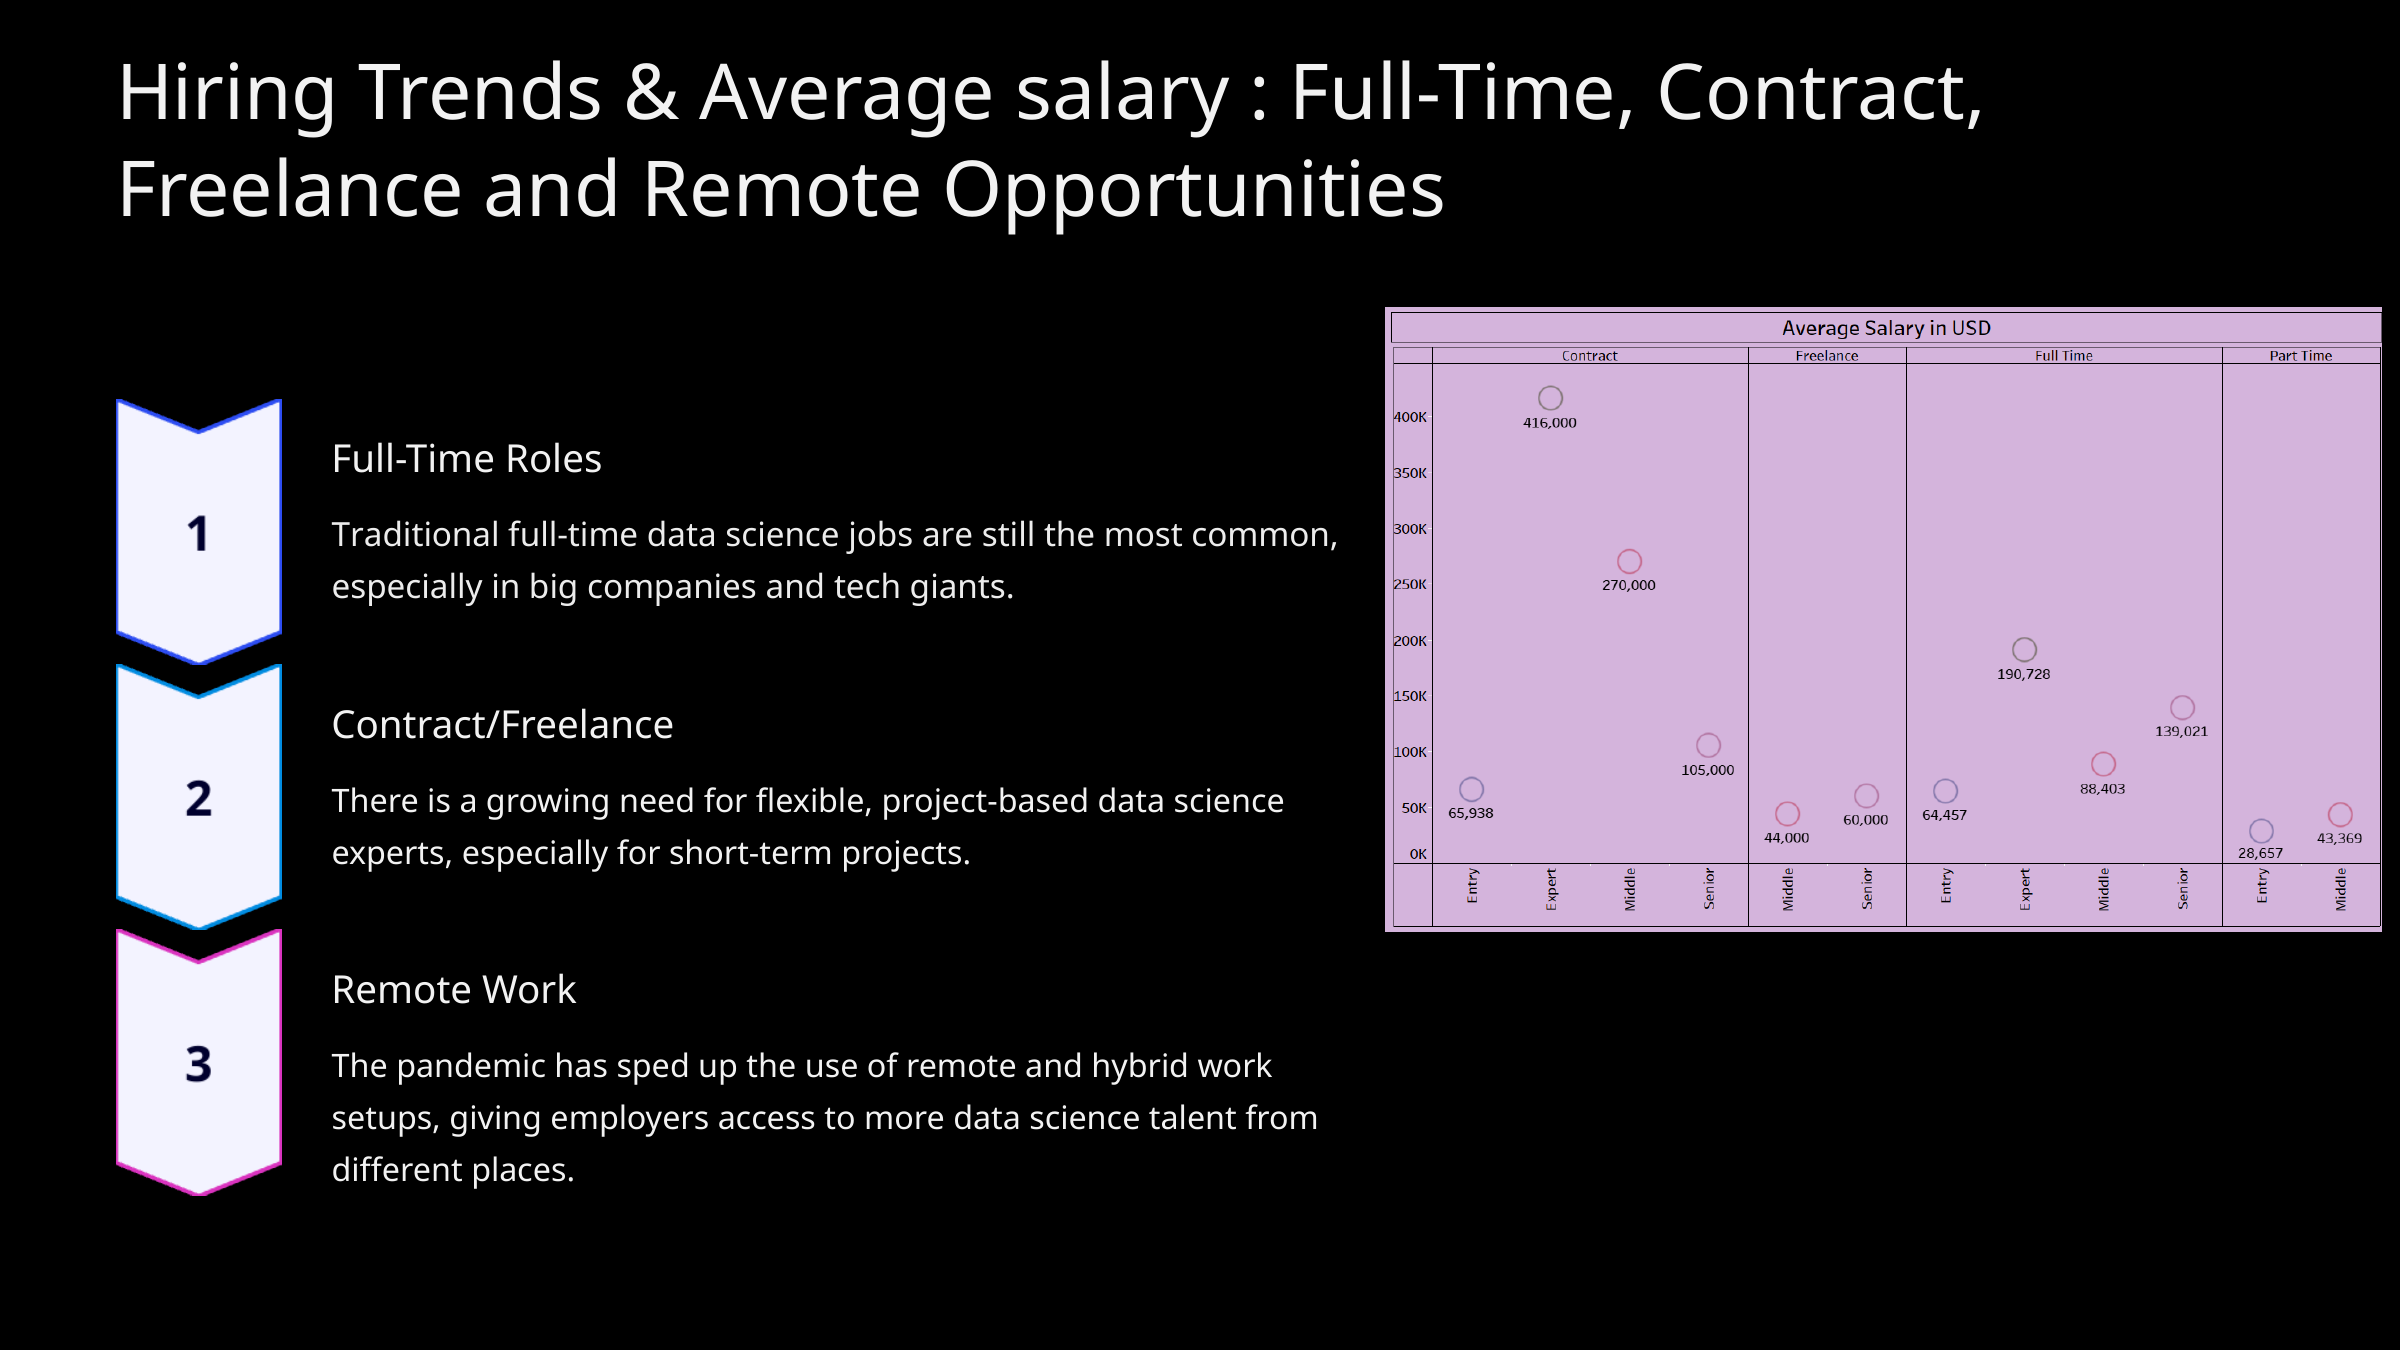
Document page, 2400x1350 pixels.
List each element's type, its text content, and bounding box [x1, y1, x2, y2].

text_box Contract/Freelance [332, 698, 722, 747]
text_box Hiring Trends & Average salary : Full-Time, Contract, Freelance and Remote Opportunities [116, 38, 2138, 342]
picture [116, 399, 282, 1196]
text_box There is a growing need for flexible, project-based data science experts, especially for short-term projects. [332, 766, 1384, 873]
text_box Remote Work [332, 963, 722, 1012]
picture [1385, 307, 2382, 932]
text_box Full-Time Roles [332, 433, 722, 481]
text_box The pandemic has sped up the use of remote and hybrid work setups, giving employers access to more data science talent from different places. [332, 1032, 1384, 1138]
text_box Traditional full-time data science jobs are still the most common, especially in big companies and tech giants. [332, 501, 1384, 607]
